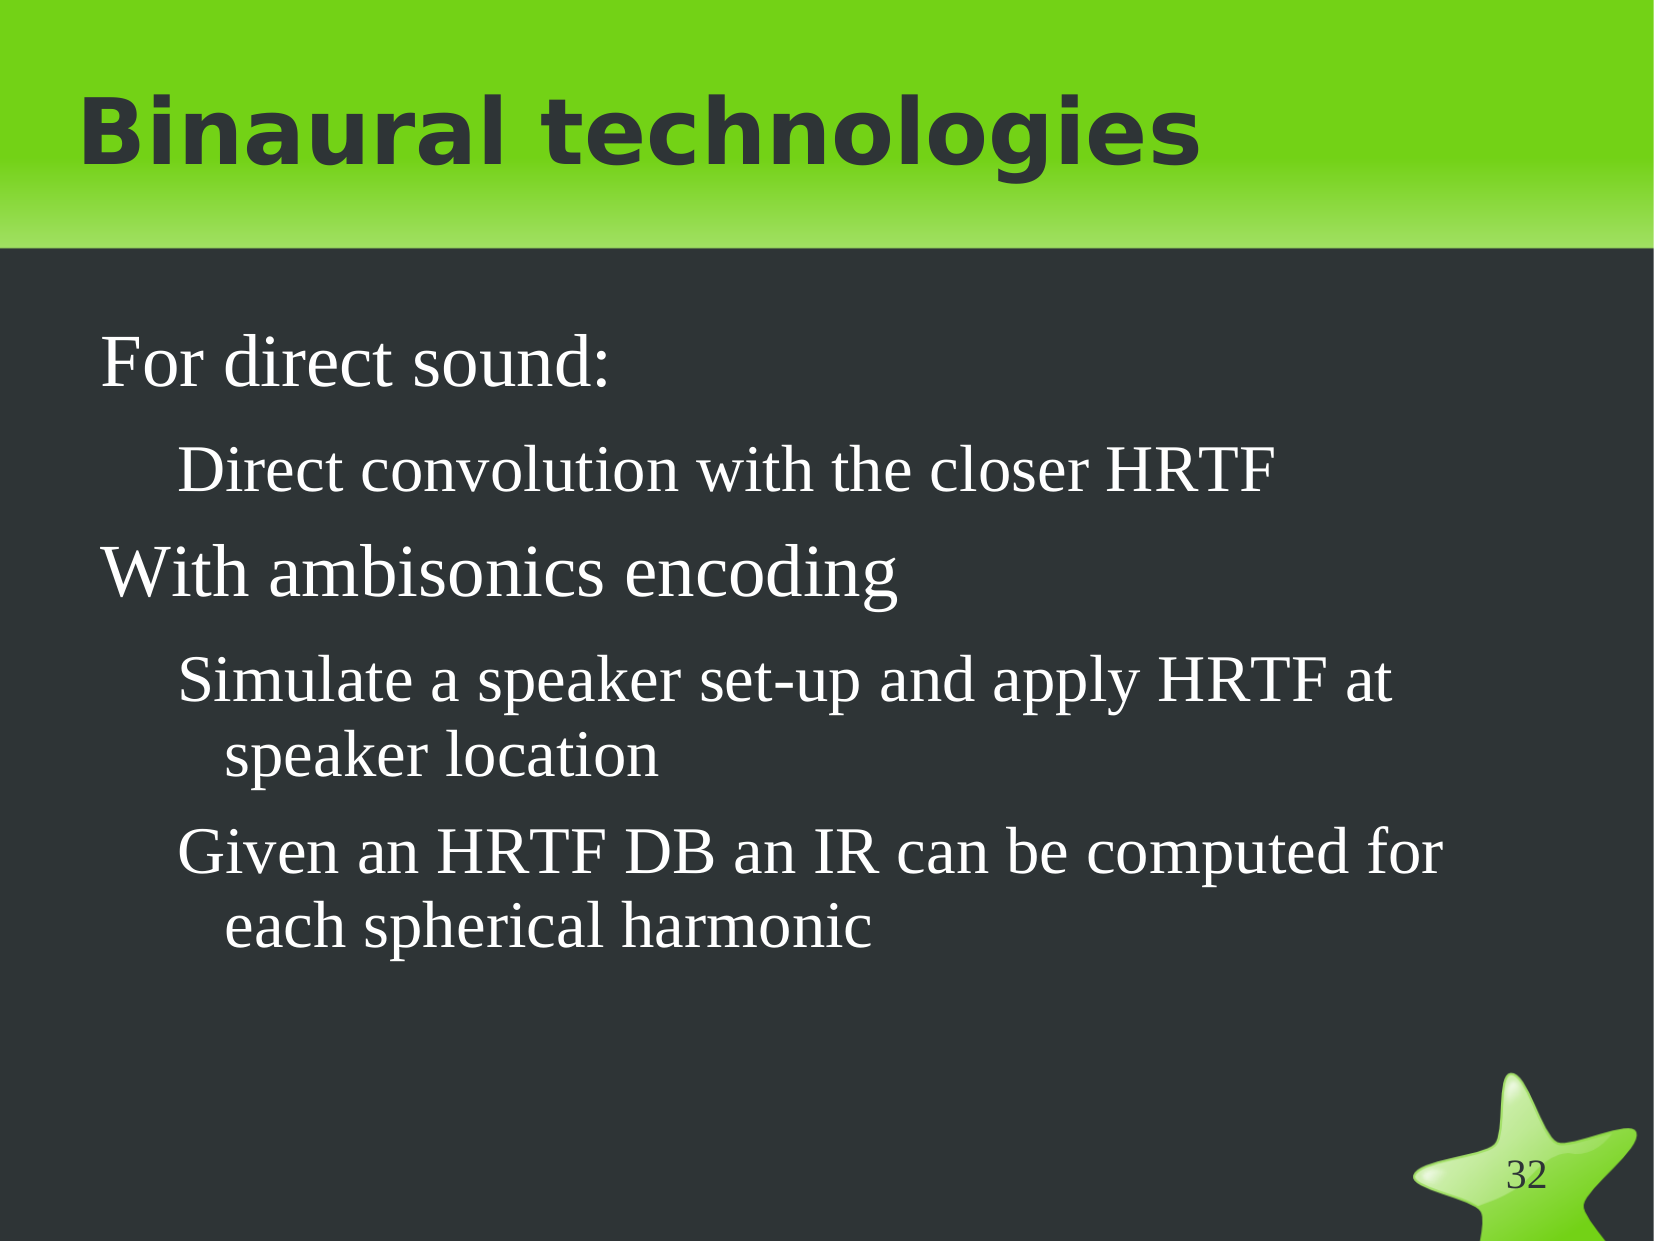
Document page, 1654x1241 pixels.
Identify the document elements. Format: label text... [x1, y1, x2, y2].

list For direct sound: Direct convolution with the closer HRTF With ambisonics encoding Simulate a speaker set-up and apply HRTF at speaker location Given an HRTF DB an IR can be computed for each spherical harmonic [82, 319, 1571, 1124]
picture [0, 0, 1654, 1241]
title Binaural technologies [76, 36, 1565, 229]
